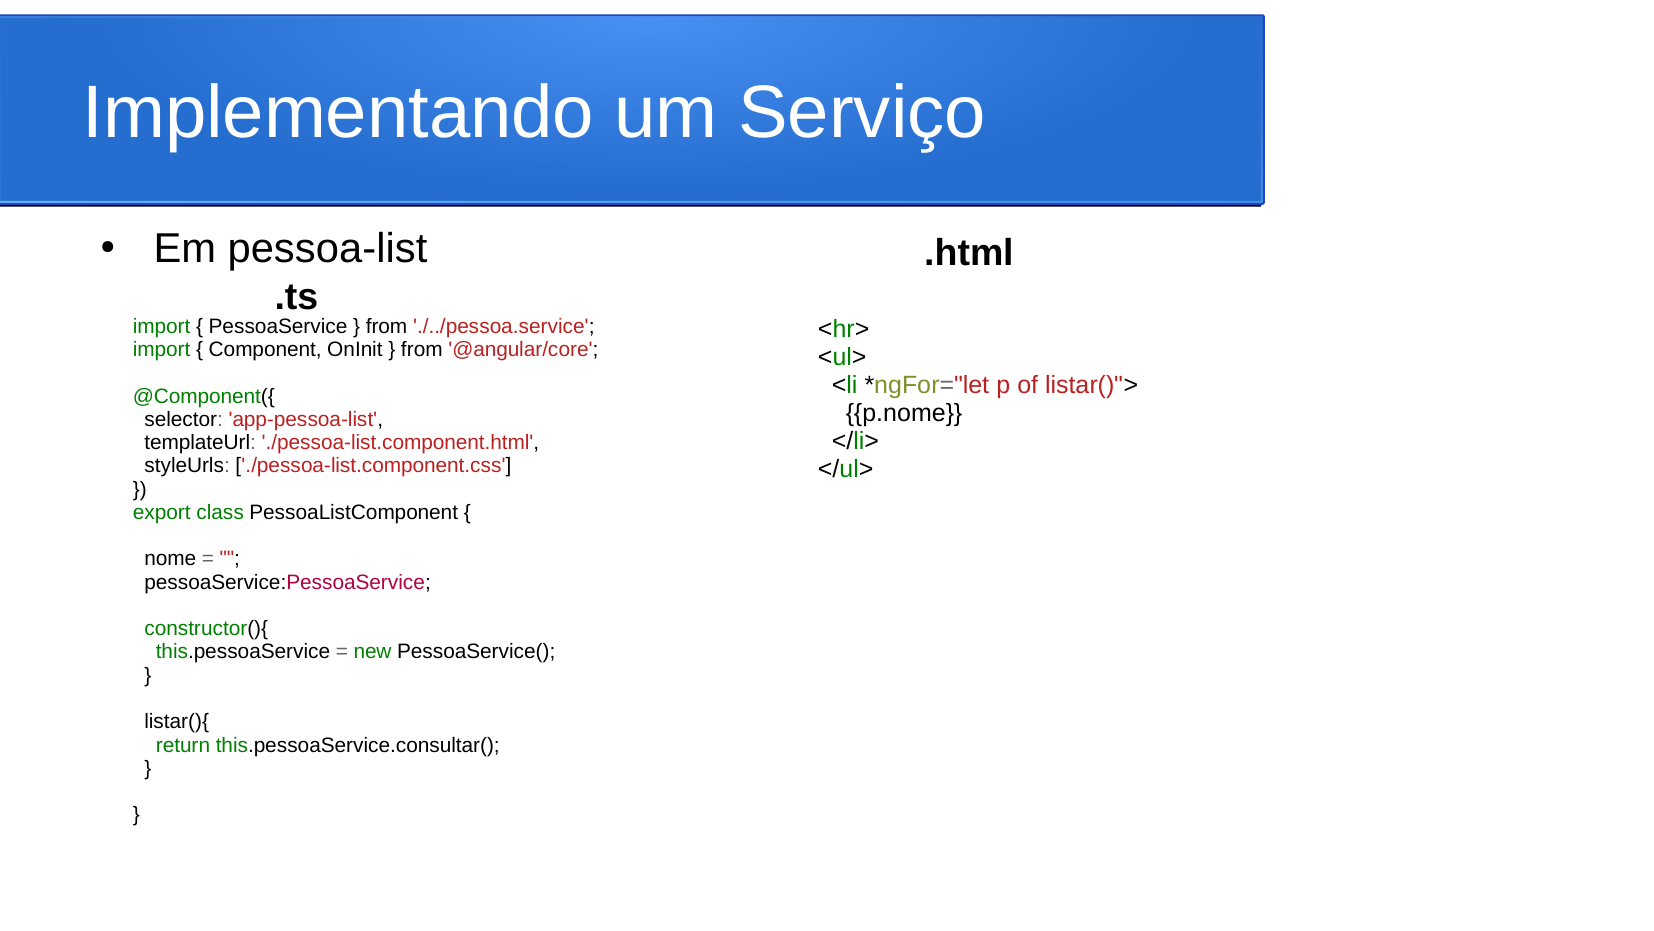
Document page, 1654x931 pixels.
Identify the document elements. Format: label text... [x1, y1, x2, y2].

list Em pessoa-list [82, 224, 1571, 764]
text_box <hr> <ul> <li *ngFor="let p of listar()"> {{p.nome}} </li> </ul> [803, 307, 1430, 490]
text_box import { PessoaService } from './../pessoa.service'; import { Component, OnInit } from '@angular/core'; @Component({ selector: 'app-pessoa-list', templateUrl: './pessoa-list.component.html', styleUrls: ['./pessoa-list.component.css'] }) export class PessoaListComponent { nome = ""; pessoaService:PessoaService; constructor(){ this.pessoaService = new PessoaService(); } listar(){ return this.pessoaService.consultar(); } } [118, 307, 709, 875]
title Implementando um Serviço [82, 35, 1235, 189]
text_box .html [909, 224, 1029, 282]
text_box .ts [259, 267, 334, 325]
